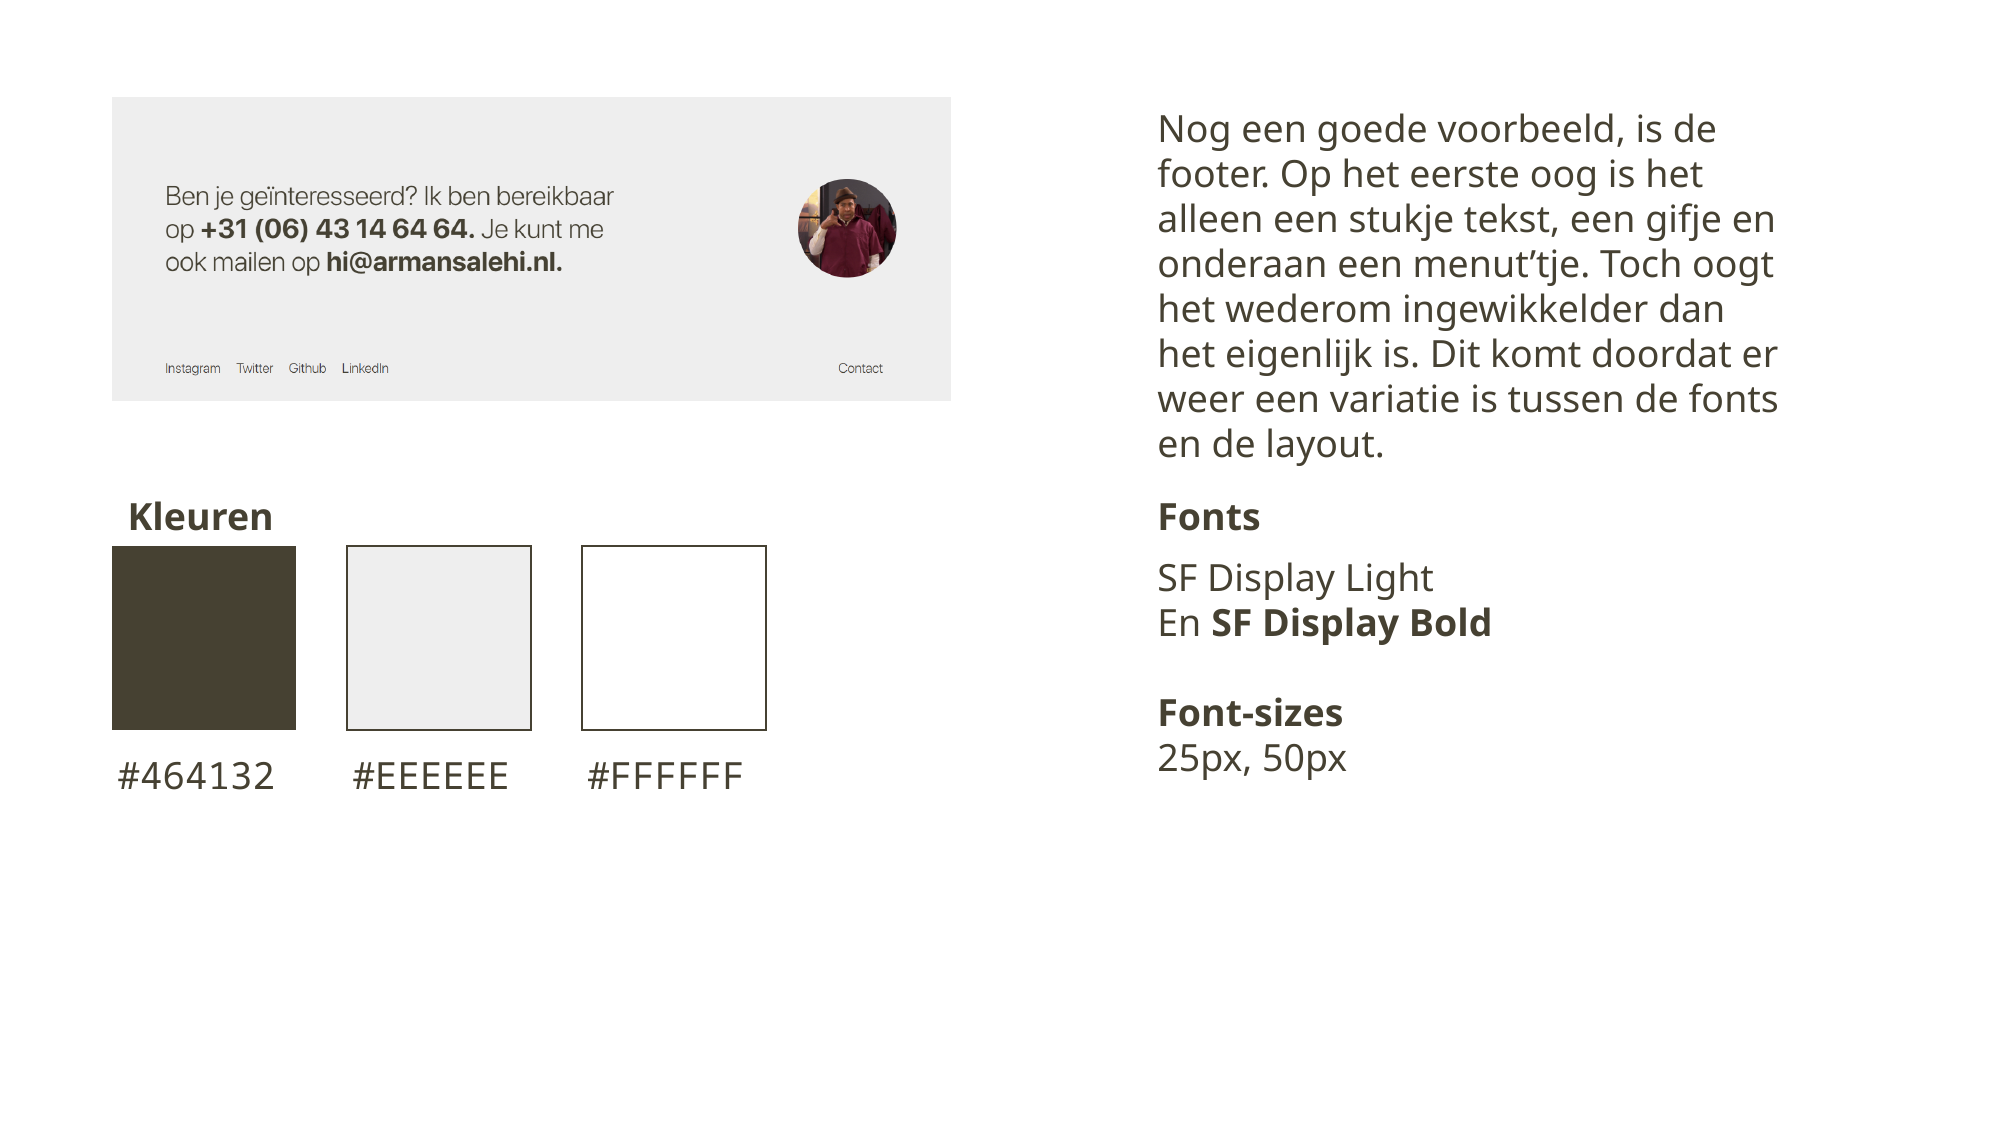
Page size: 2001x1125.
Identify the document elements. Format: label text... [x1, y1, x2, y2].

text_box Nog een goede voorbeeld, is de footer. Op het eerste oog is het alleen een stukje tekst, een gifje en onderaan een menut’tje. Toch oogt het wederom ingewikkelder dan het eigenlijk is. Dit komt doordat er weer een variatie is tussen de fonts en de layout. [1142, 97, 1797, 431]
text_box Fonts [1142, 485, 1337, 546]
text_box #464132 [102, 744, 297, 805]
picture [112, 97, 951, 401]
text_box [347, 546, 531, 730]
text_box SF Display Light En SF Display Bold Font-sizes 25px, 50px [1142, 546, 1797, 789]
text_box #FFFFFF [572, 744, 767, 805]
text_box [582, 546, 766, 730]
text_box #EEEEEE [337, 744, 532, 805]
text_box [112, 546, 296, 730]
text_box Kleuren [112, 485, 307, 547]
